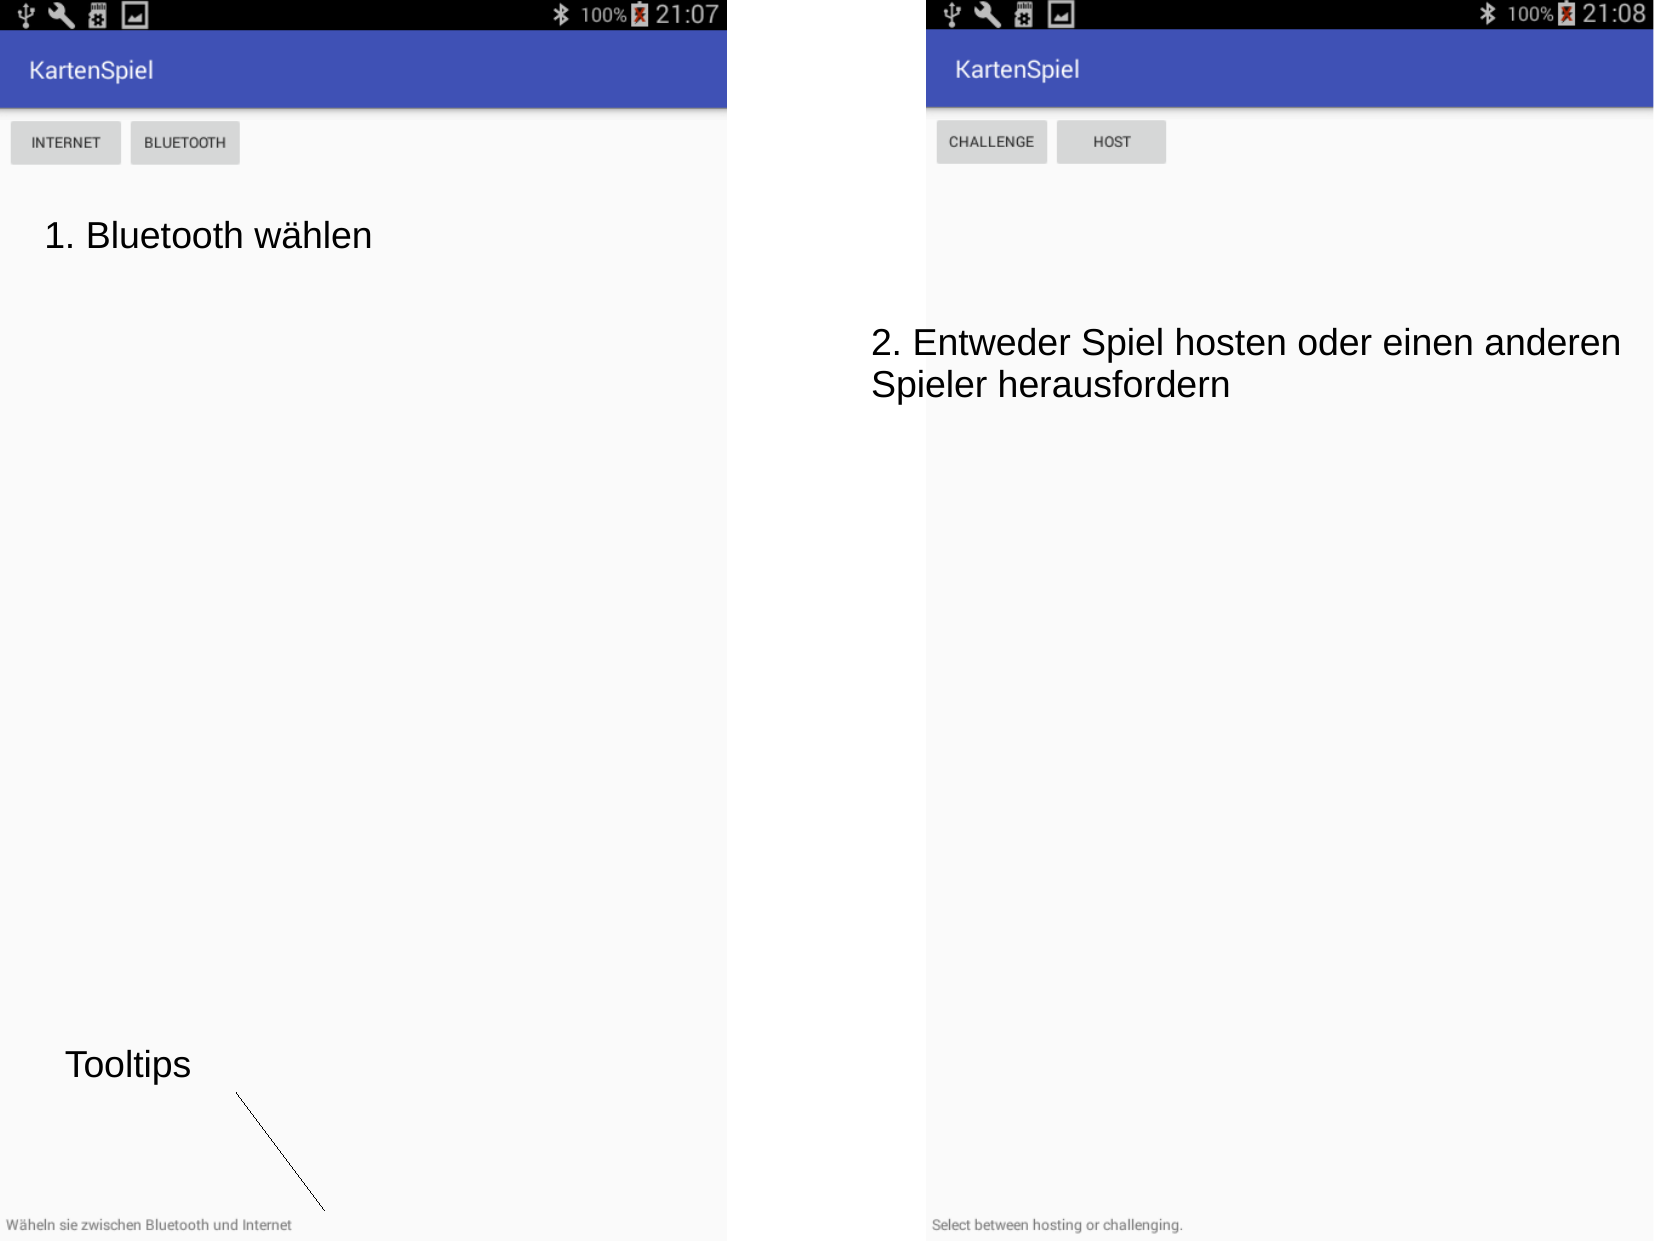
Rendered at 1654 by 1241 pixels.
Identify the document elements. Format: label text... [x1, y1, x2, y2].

text_box Tooltips [50, 1035, 207, 1093]
picture [0, 0, 727, 1241]
picture [926, 0, 1654, 1241]
text_box 2. Entweder Spiel hosten oder einen anderen Spieler herausfordern [856, 314, 1636, 414]
text_box 1. Bluetooth wählen [29, 206, 387, 264]
